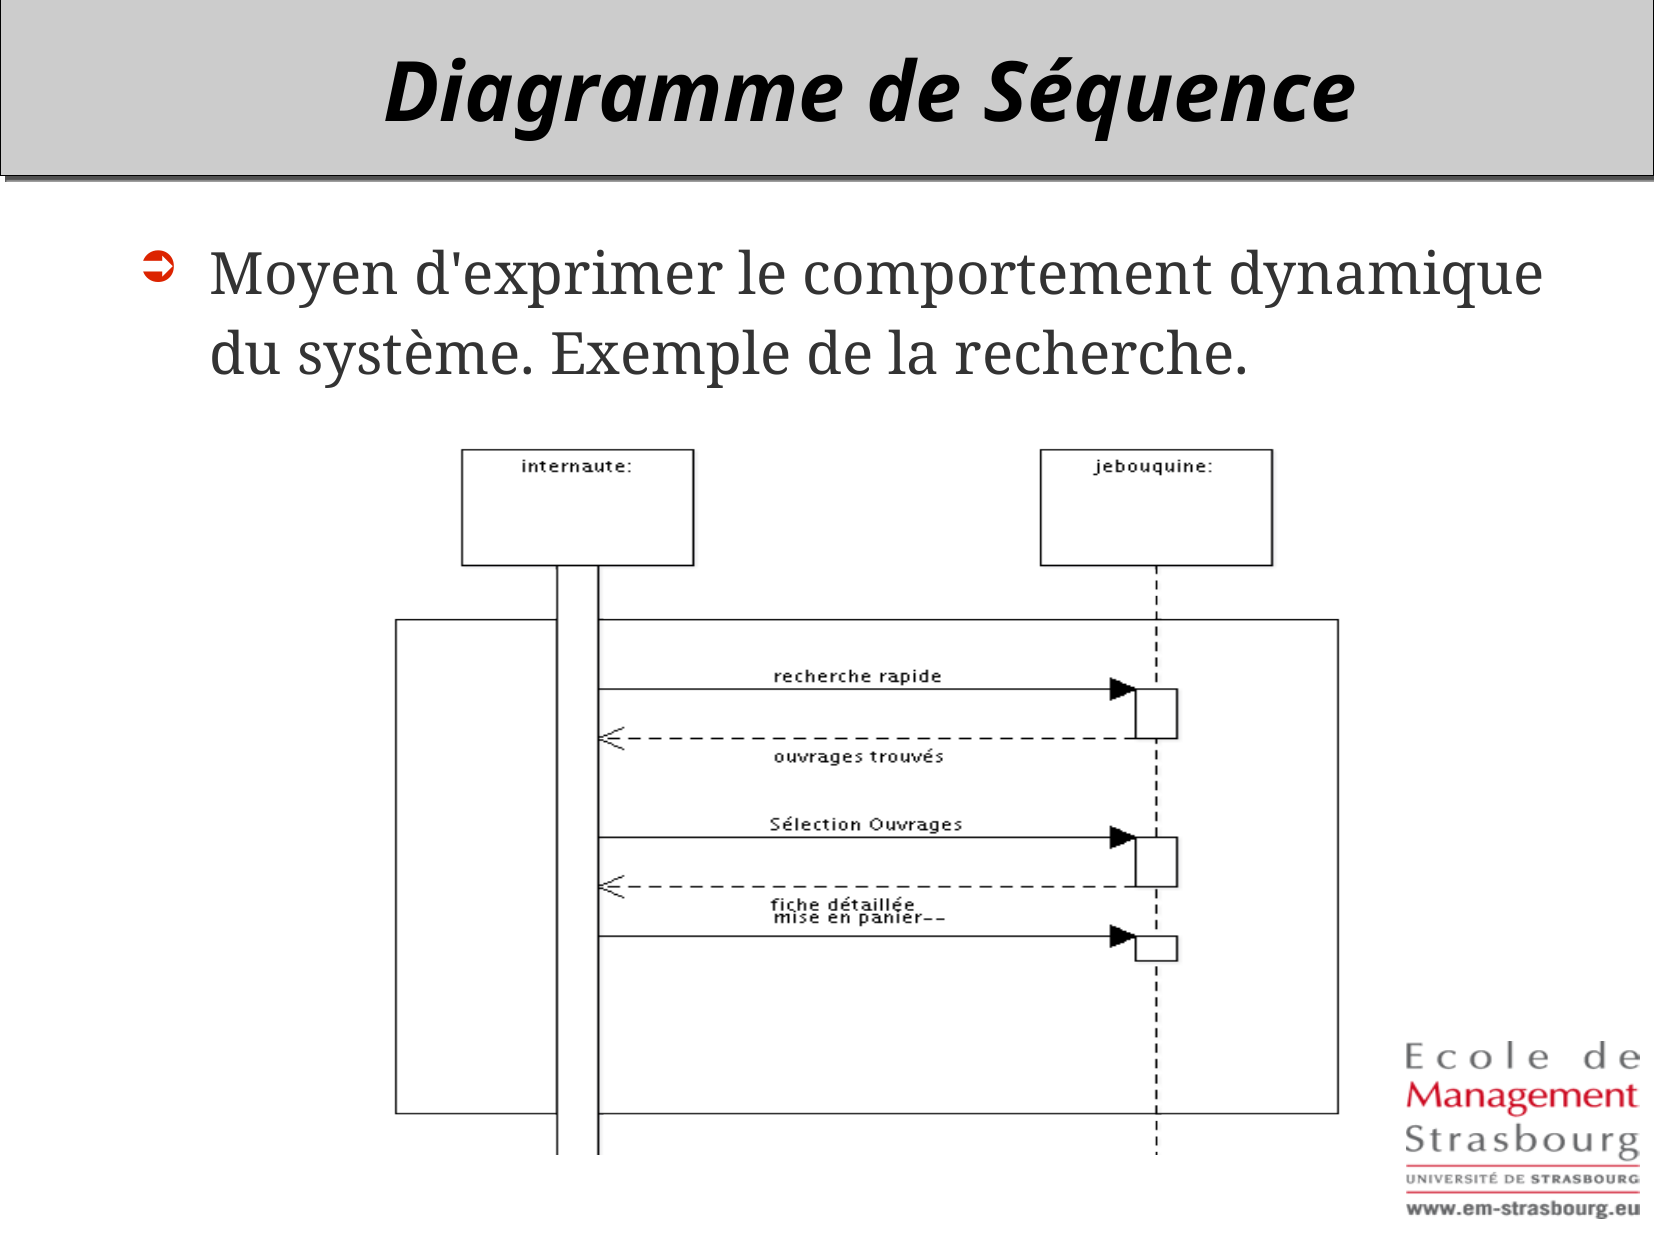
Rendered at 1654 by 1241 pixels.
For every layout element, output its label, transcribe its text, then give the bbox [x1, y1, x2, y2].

title Diagramme de Séquence [164, 0, 1577, 178]
list Moyen d'exprimer le comportement dynamique du système. Exemple de la recherche. [126, 232, 1602, 384]
picture [387, 443, 1346, 1155]
picture [1406, 1041, 1640, 1219]
